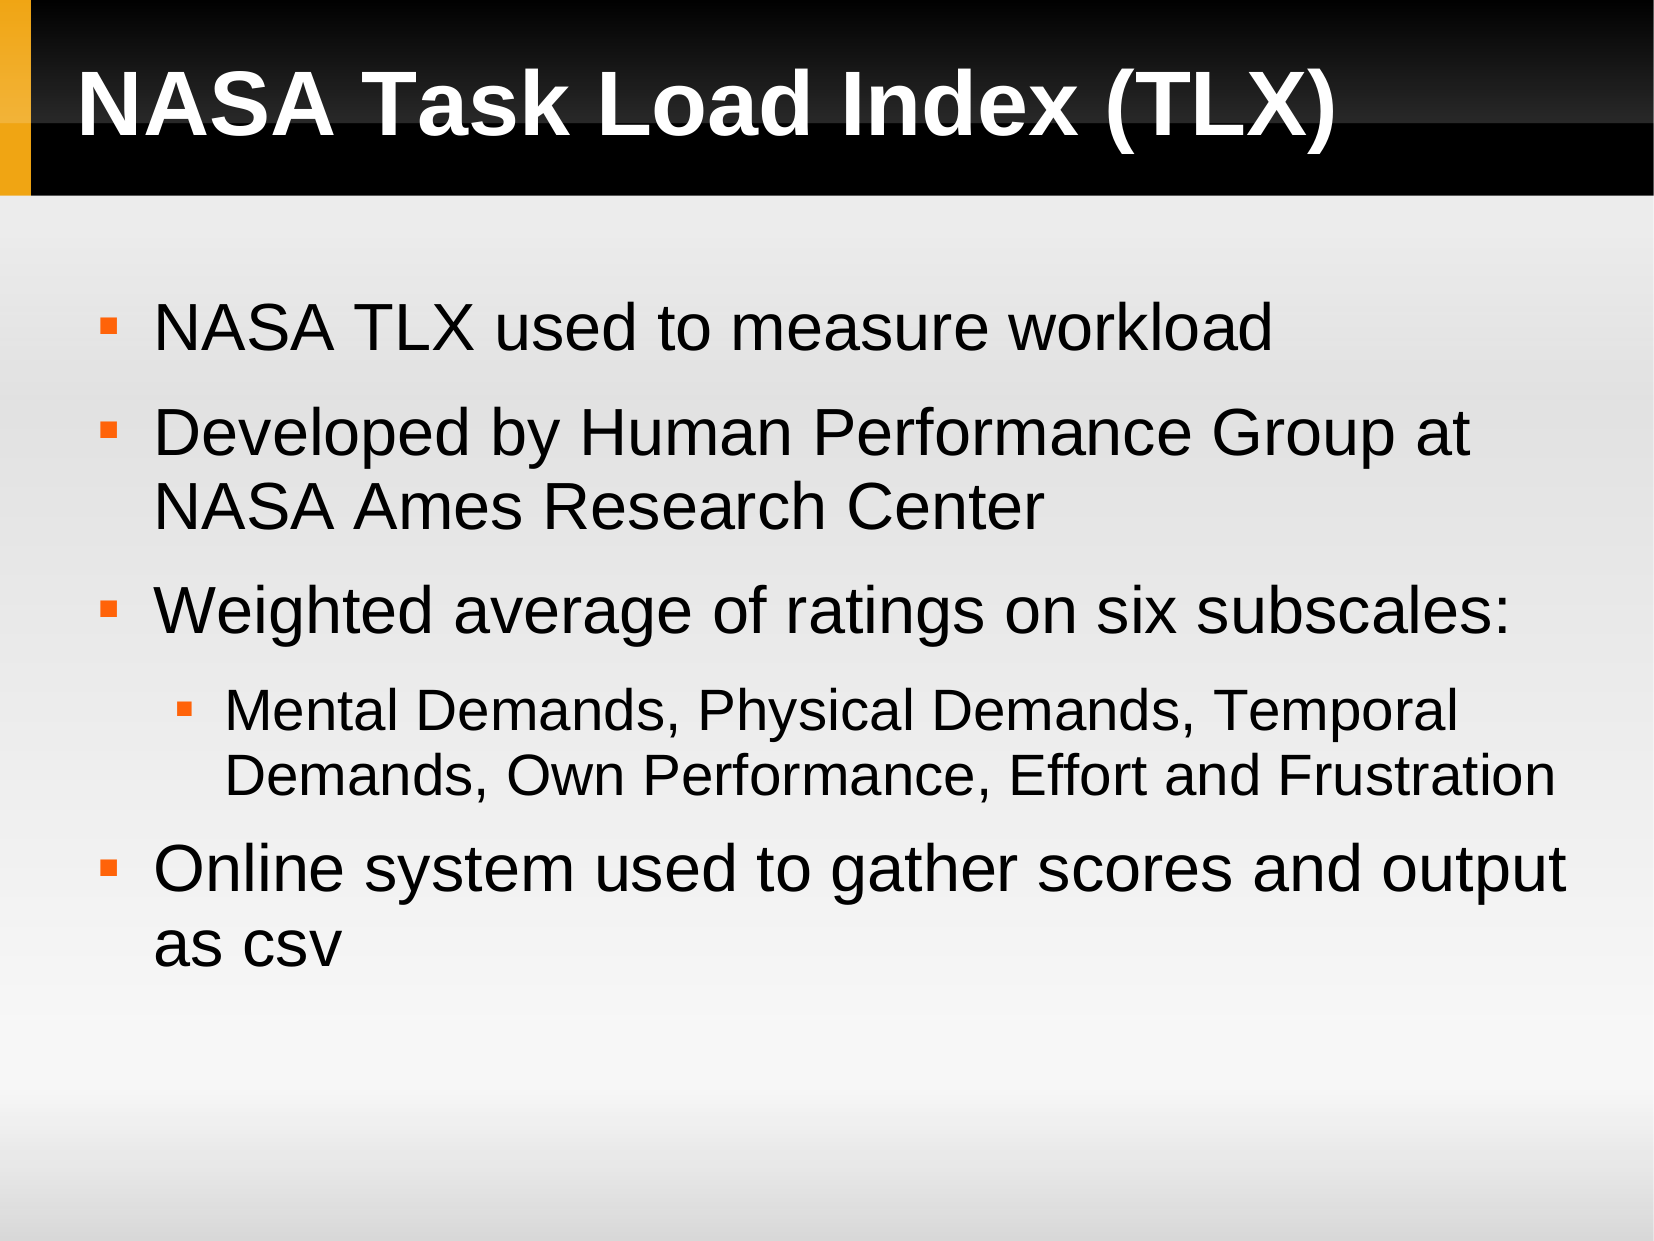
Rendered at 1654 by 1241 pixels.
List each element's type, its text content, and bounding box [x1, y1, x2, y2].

picture [0, 0, 1654, 1241]
title NASA Task Load Index (TLX) [76, 0, 1565, 208]
list NASA TLX used to measure workload Developed by Human Performance Group at NASA Ames Research Center Weighted average of ratings on six subscales: Mental Demands, Physical Demands, Temporal Demands, Own Performance, Effort and Frustration Online system used to gather scores and output as csv [82, 290, 1571, 1109]
